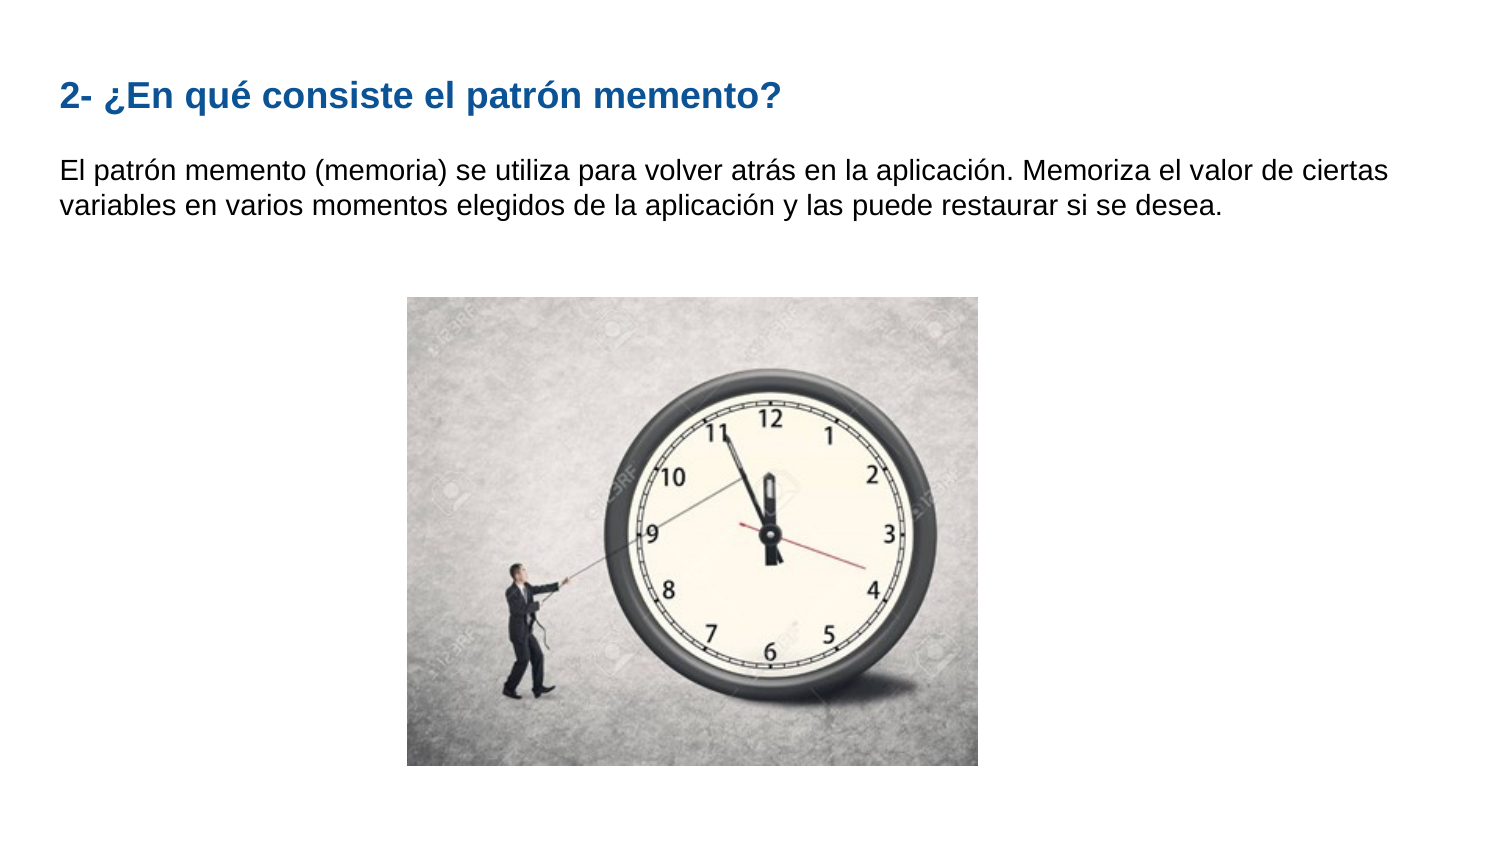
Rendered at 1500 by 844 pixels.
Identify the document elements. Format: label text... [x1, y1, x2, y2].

picture [407, 297, 978, 766]
subtitle 2- ¿En qué consiste el patrón memento? El patrón memento (memoria) se utiliza para volver atrás en la aplicación. Memoriza el valor de ciertas variables en varios momentos elegidos de la aplicación y las puede restaurar si se desea. [44, 55, 1443, 237]
